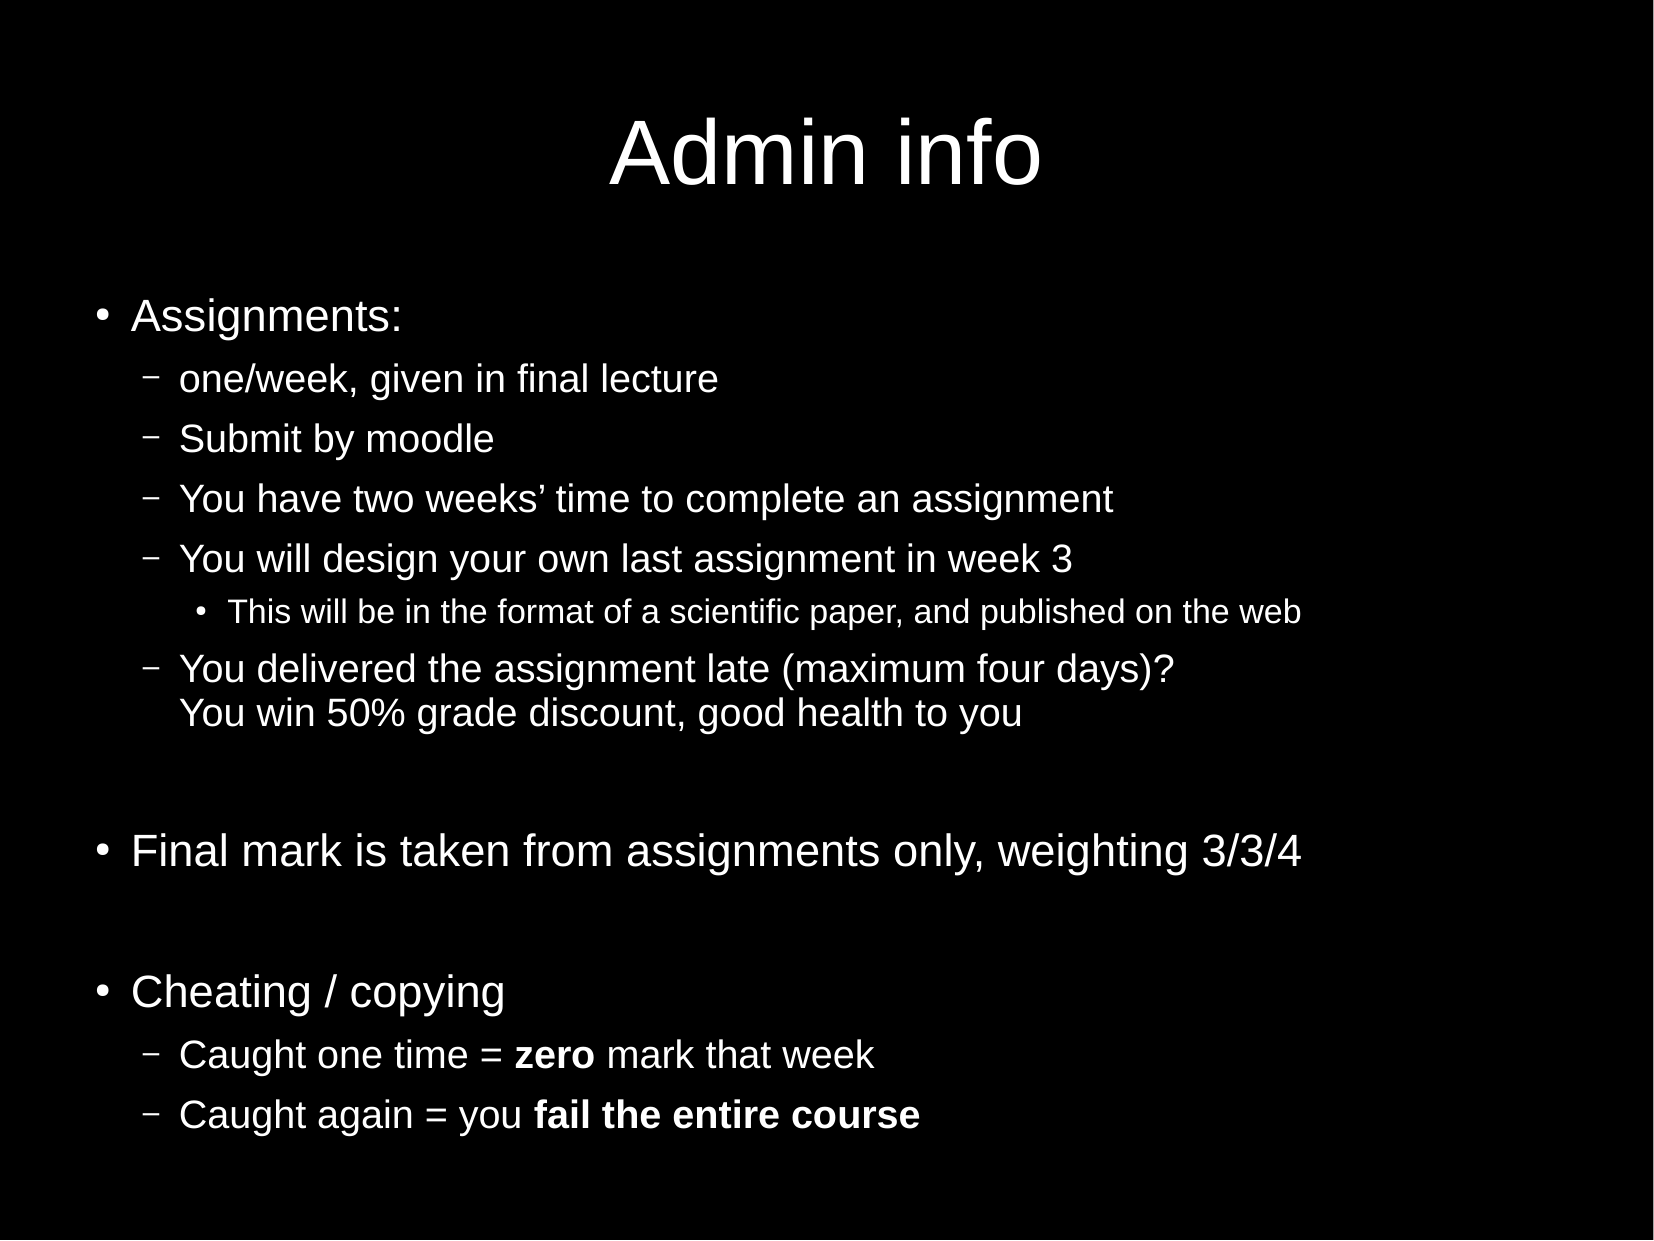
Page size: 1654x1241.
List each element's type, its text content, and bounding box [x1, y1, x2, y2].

title Admin info [82, 49, 1571, 257]
list Assignments: one/week, given in final lecture Submit by moodle You have two weeks’ time to complete an assignment You will design your own last assignment in week 3 This will be in the format of a scientific paper, and published on the web You delivered the assignment late (maximum four days)? You win 50% grade discount, good health to you Final mark is taken from assignments only, weighting 3/3/4 Cheating / copying Caught one time = zero mark that week Caught again = you fail the entire course [82, 290, 1571, 1141]
